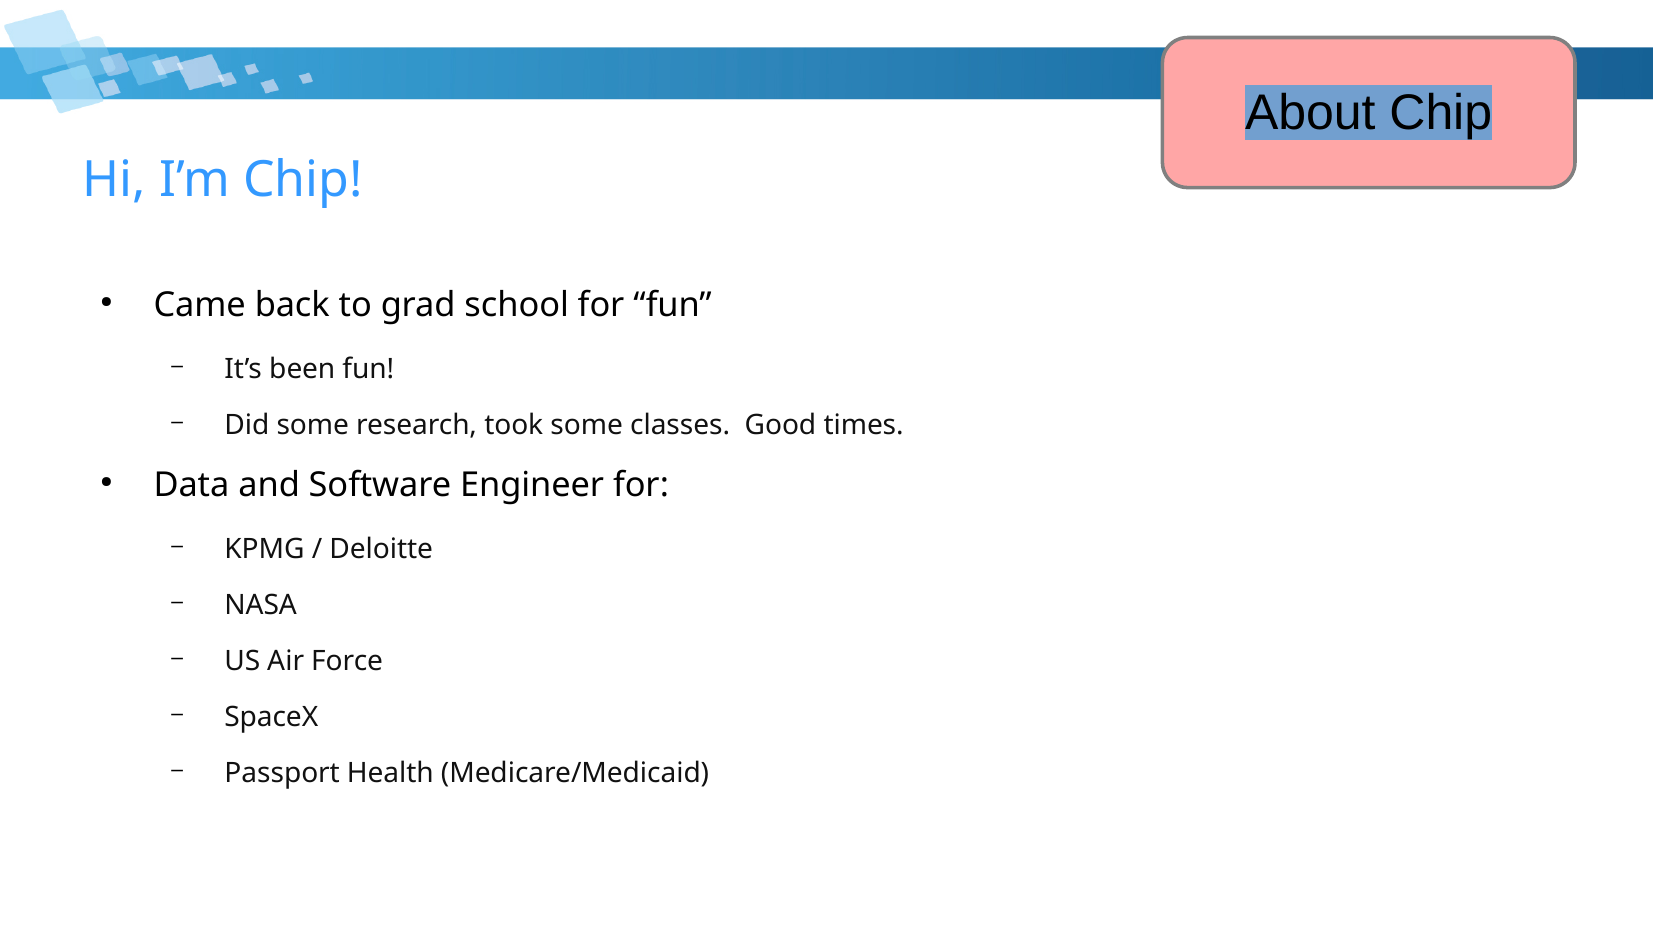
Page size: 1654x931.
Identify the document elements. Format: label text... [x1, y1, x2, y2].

picture [0, 0, 1653, 929]
list Came back to grad school for “fun” It’s been fun! Did some research, took some classes. Good times. Data and Software Engineer for: KPMG / Deloitte NASA US Air Force SpaceX Passport Health (Medicare/Medicaid) [82, 279, 1571, 820]
text_box About Chip [1162, 37, 1576, 188]
title Hi, I’m Chip! [82, 99, 1571, 255]
